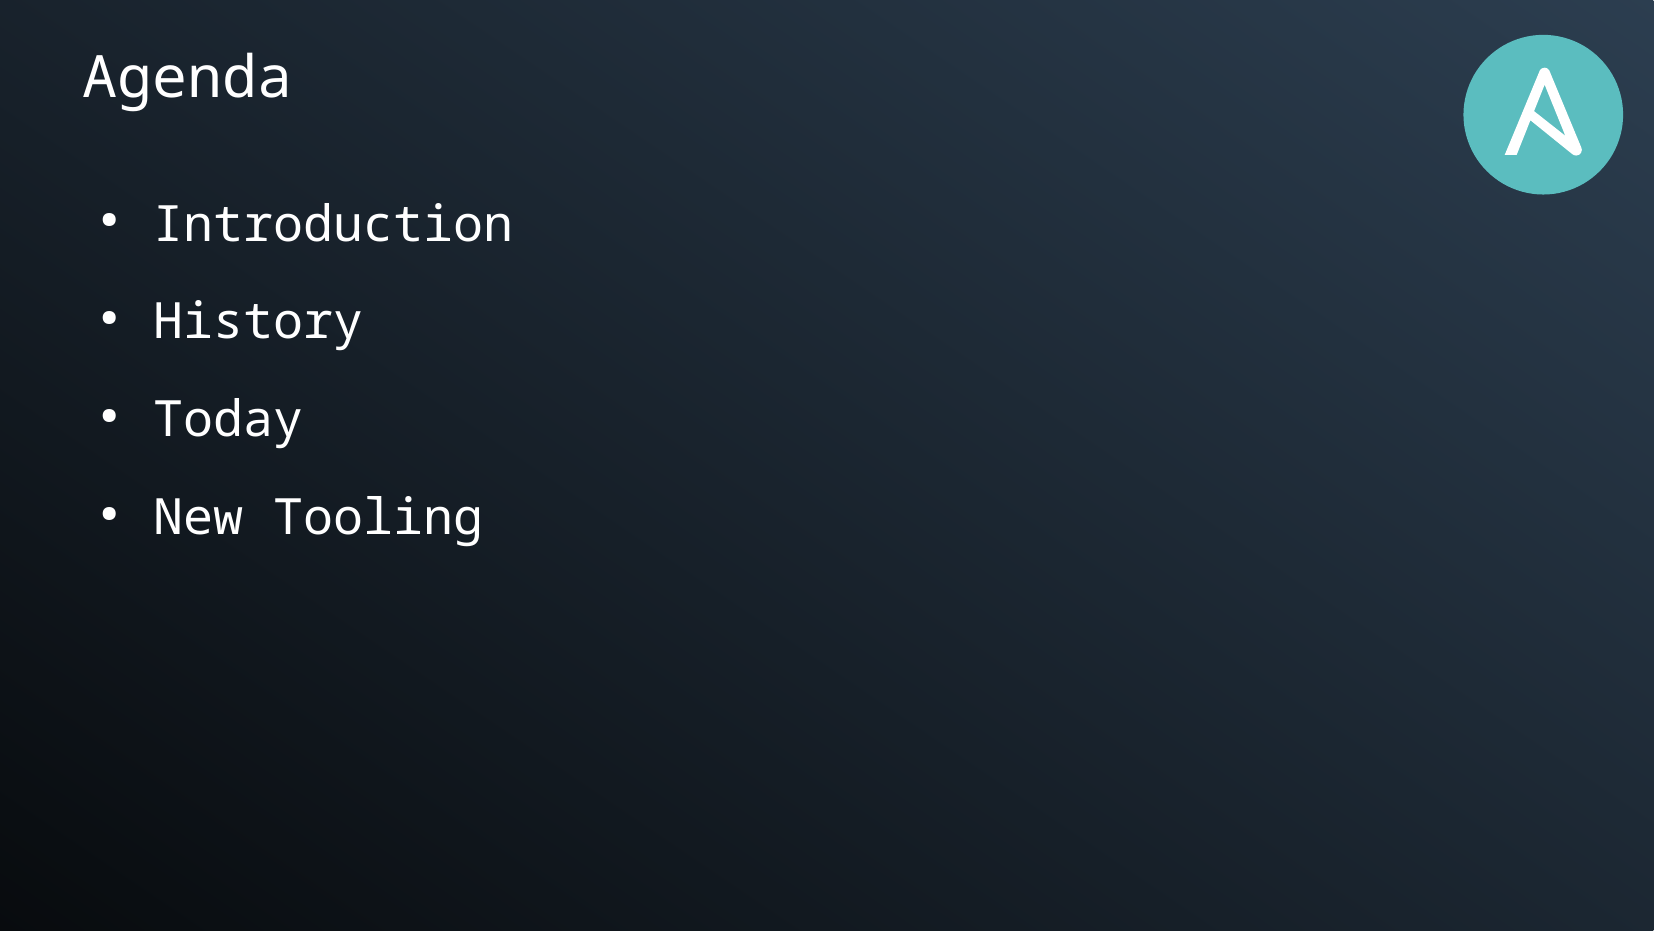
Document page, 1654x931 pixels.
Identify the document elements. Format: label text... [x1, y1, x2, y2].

list Introduction History Today New Tooling [82, 187, 1571, 826]
title Agenda [82, 37, 1388, 113]
